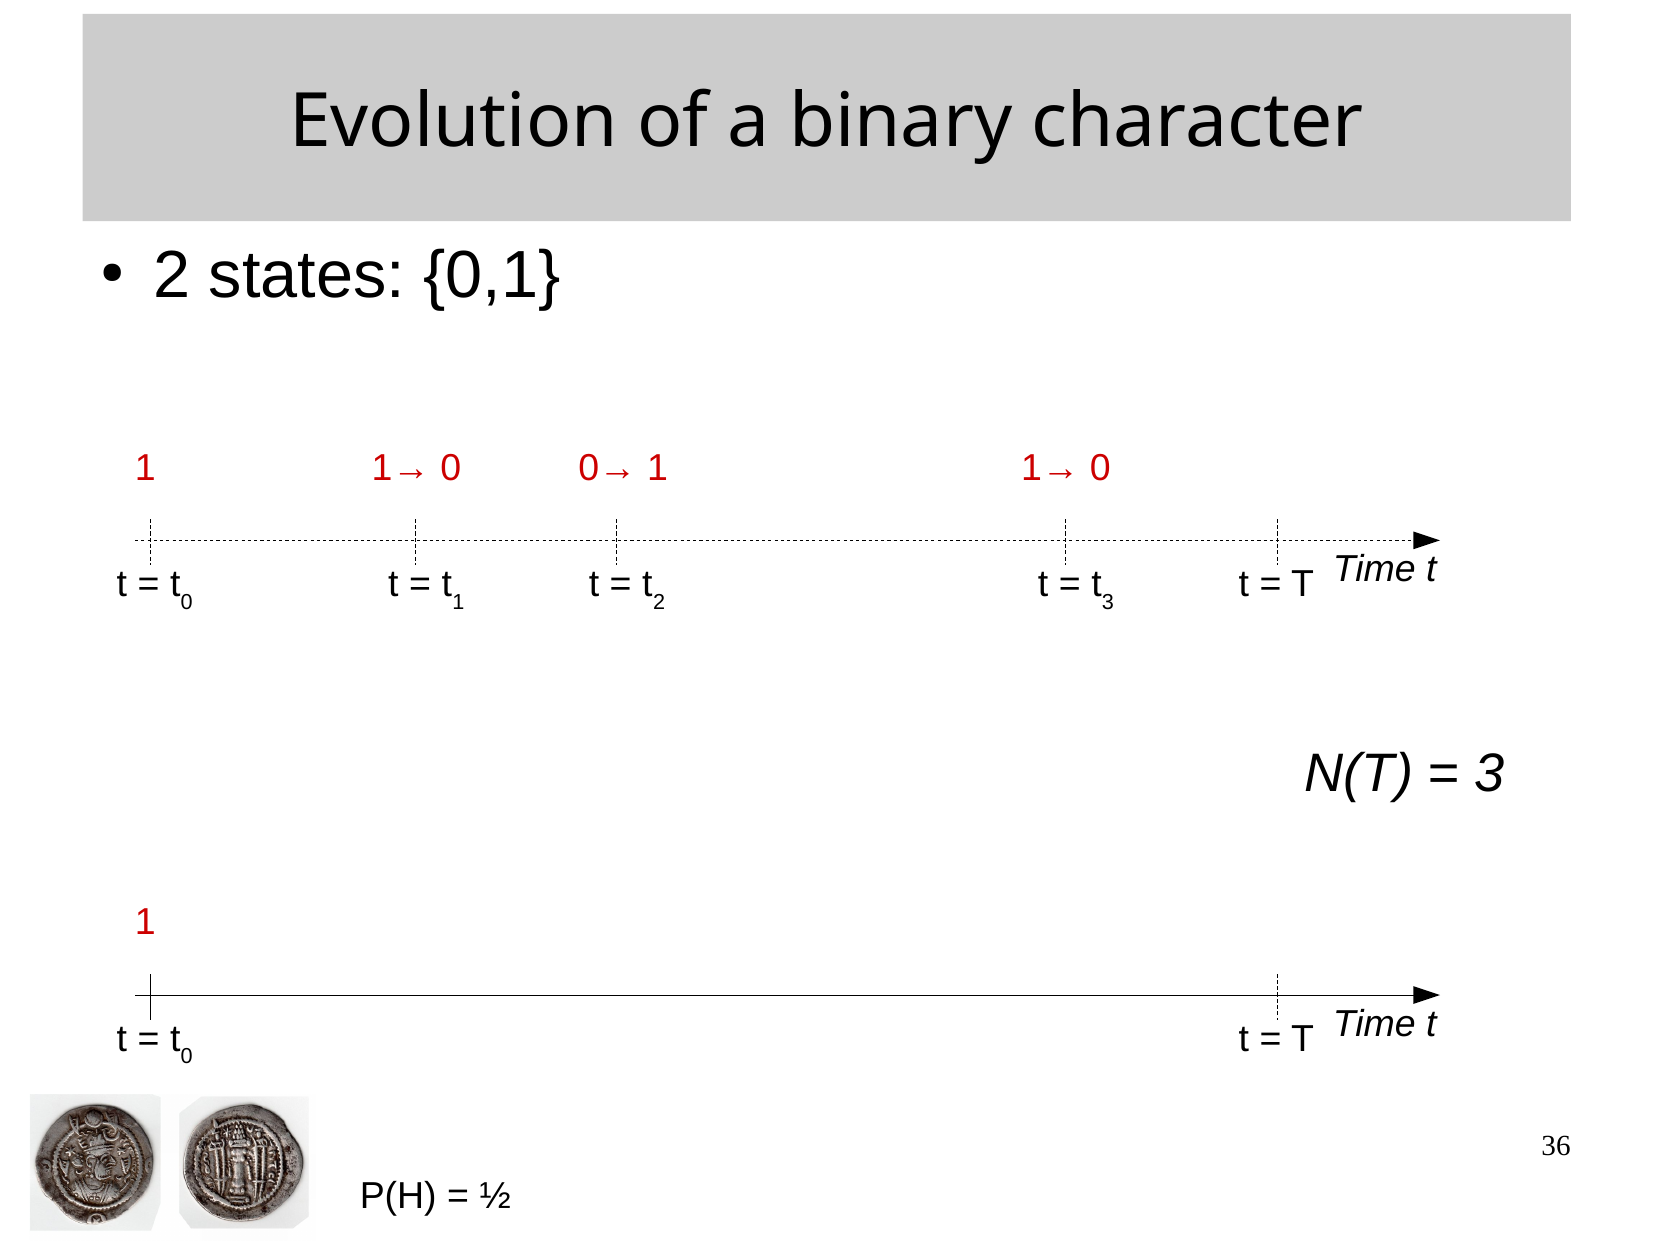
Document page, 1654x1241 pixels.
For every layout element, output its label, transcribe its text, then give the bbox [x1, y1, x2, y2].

text_box t = t2 [574, 555, 683, 622]
text_box t = t3 [1023, 555, 1132, 622]
title Evolution of a binary character [82, 13, 1571, 222]
text_box t = T [1223, 555, 1333, 613]
text_box N(T) = 3 [1290, 735, 1576, 824]
text_box t = t0 [101, 555, 211, 622]
text_box t = t1 [373, 555, 482, 622]
text_box t = t0 [101, 1010, 211, 1076]
text_box Time t [1318, 540, 1514, 598]
text_box 0→ 1 [563, 438, 684, 496]
text_box Time t [1318, 995, 1514, 1052]
text_box 1 [120, 893, 196, 951]
text_box 1→ 0 [356, 438, 477, 496]
text_box 1→ 0 [1006, 438, 1127, 496]
list 2 states: {0,1} [82, 237, 1571, 421]
text_box t = T [1223, 1010, 1333, 1067]
picture [29, 1094, 316, 1241]
text_box P(H) = ½ [345, 1166, 571, 1227]
text_box 1 [120, 438, 196, 496]
